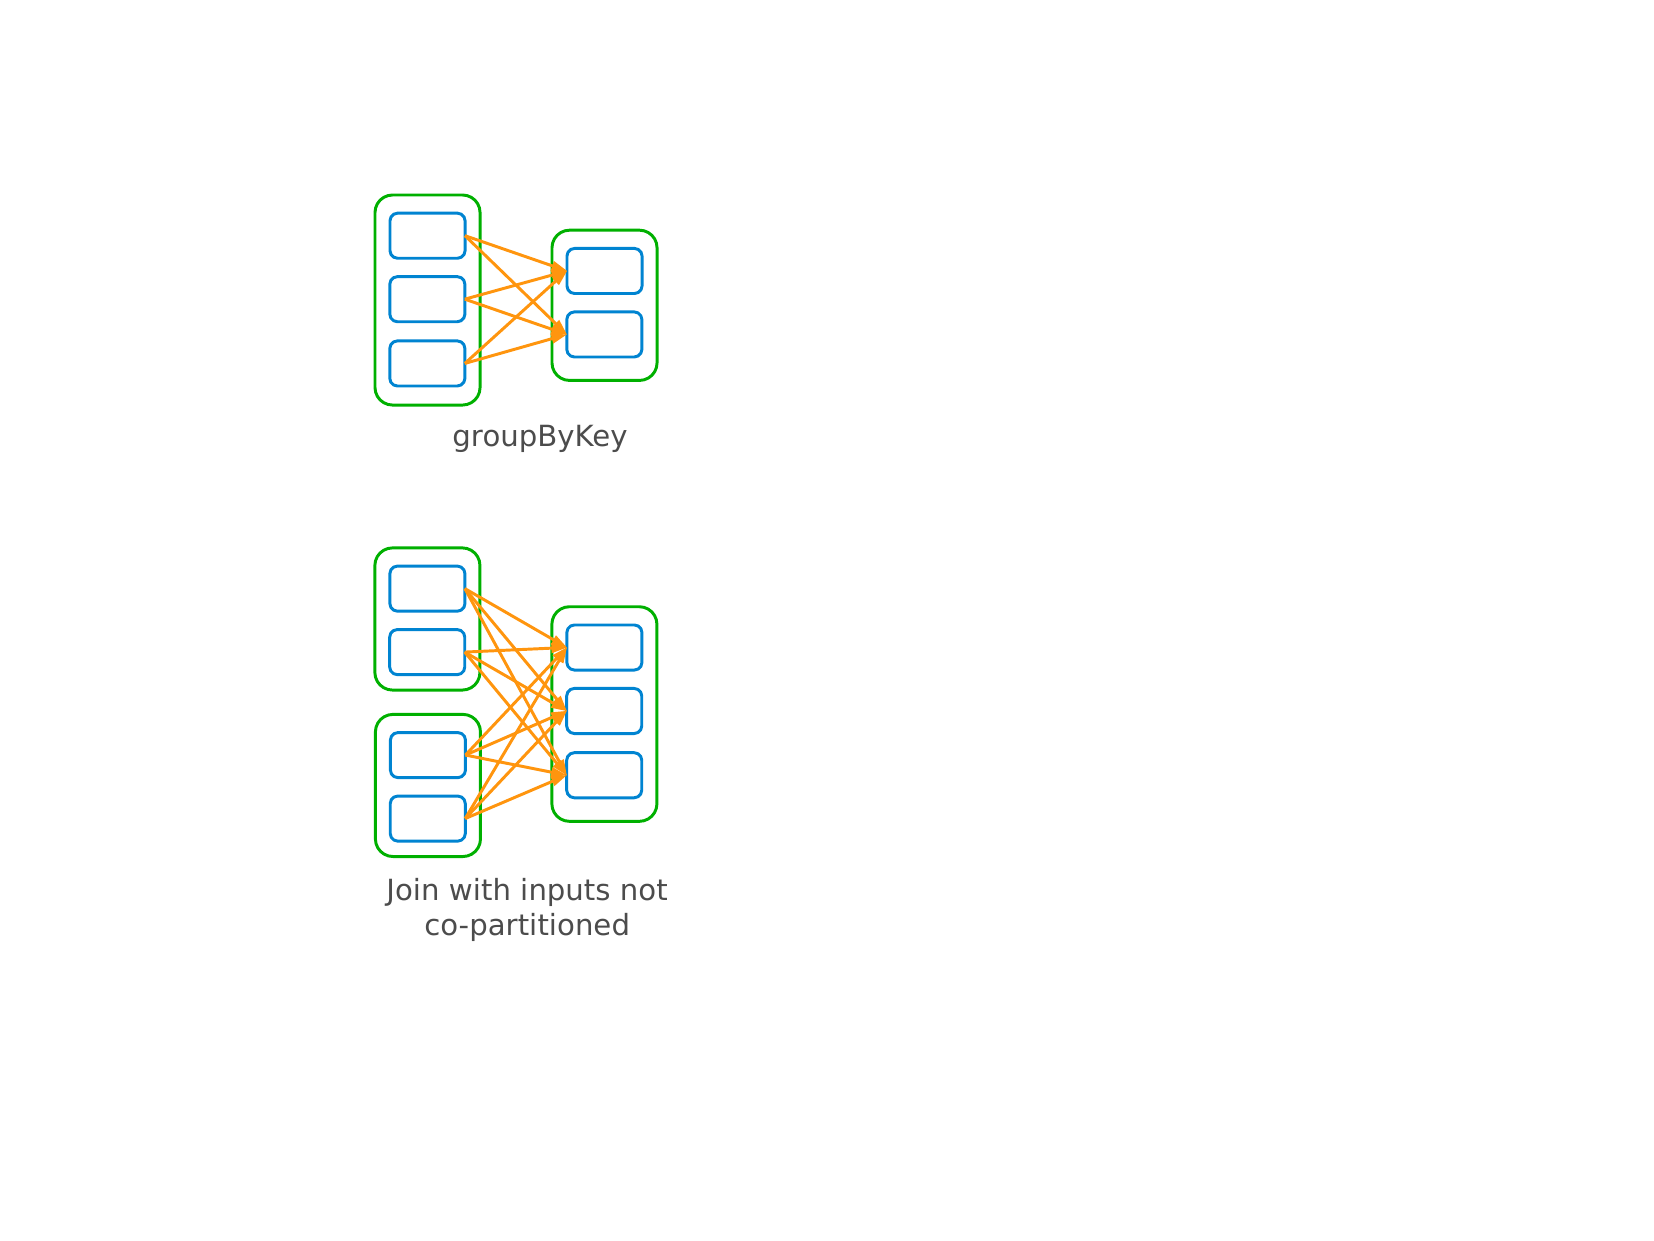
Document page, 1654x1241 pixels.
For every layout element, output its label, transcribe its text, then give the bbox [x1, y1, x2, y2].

text_box groupByKey [437, 411, 663, 485]
text_box Join with inputs not co-partitioned [360, 866, 694, 950]
